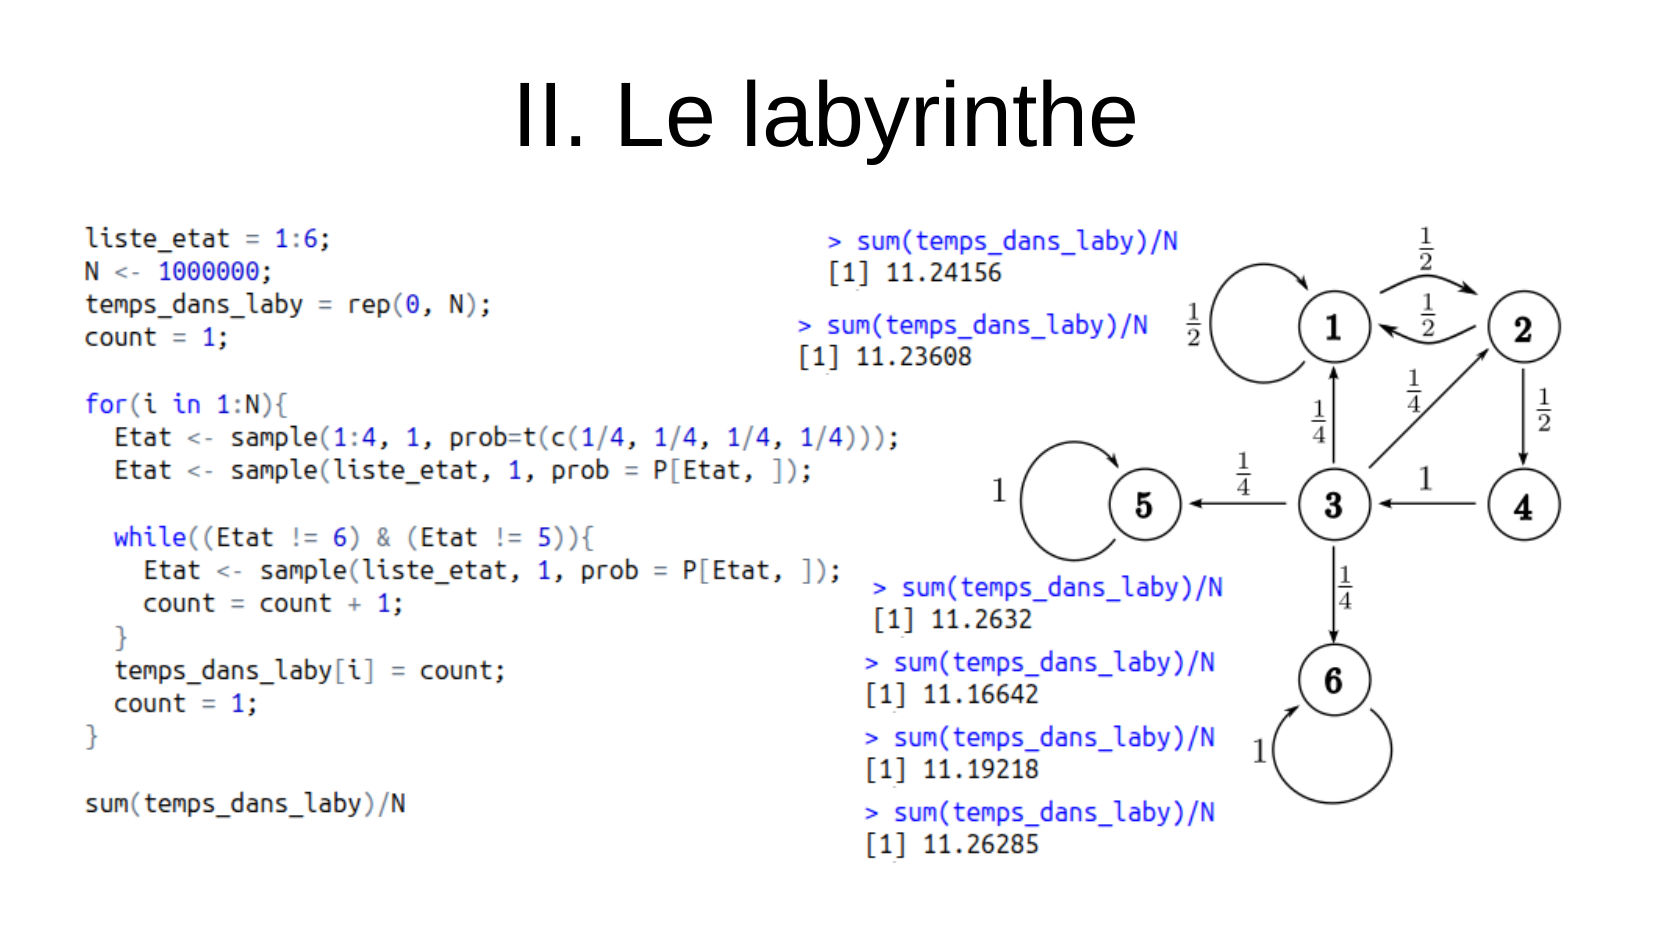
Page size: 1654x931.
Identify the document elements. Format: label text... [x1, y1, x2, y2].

title II. Le labyrinthe [82, 37, 1571, 193]
picture [75, 210, 1566, 863]
